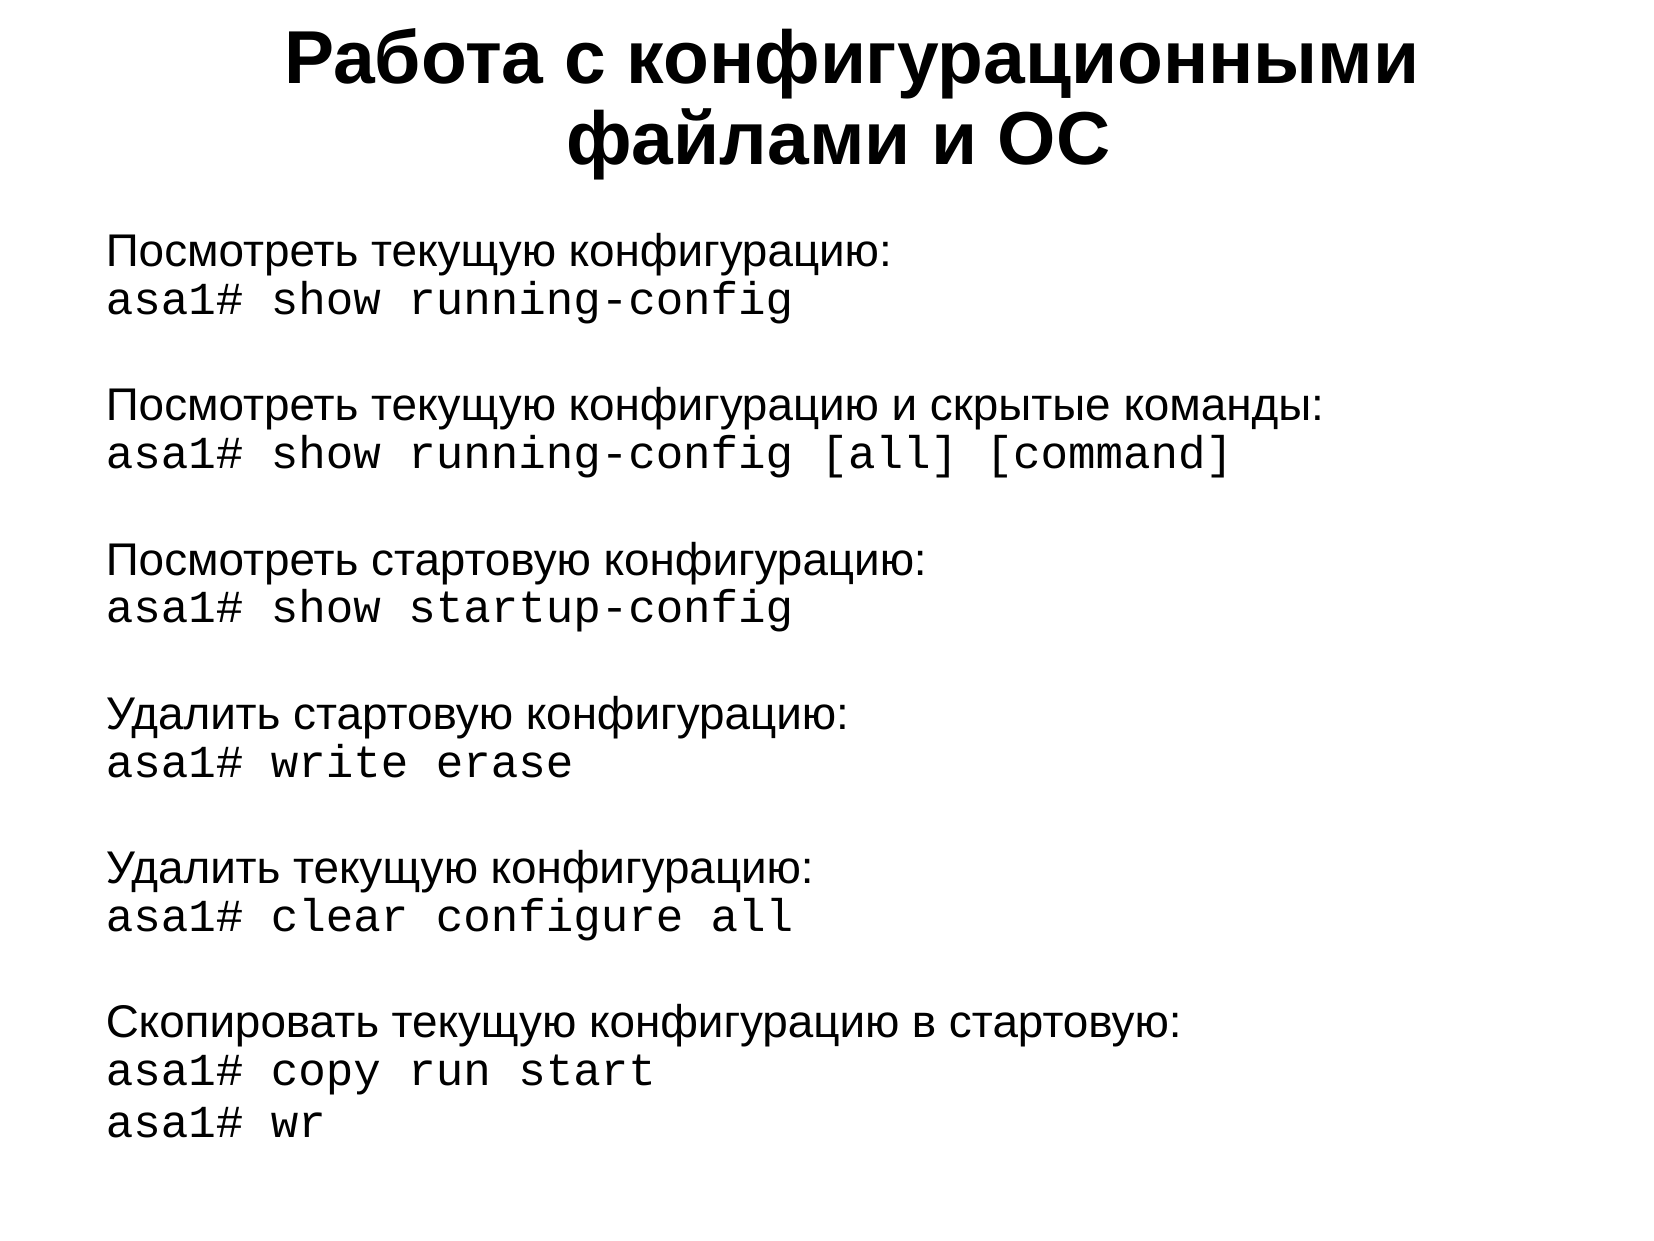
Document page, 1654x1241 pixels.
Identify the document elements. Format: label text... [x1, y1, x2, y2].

text_box Работа с конфигурационными файлами и ОС [64, 37, 1613, 188]
list Посмотреть текущую конфигурацию: asa1# show running-config Посмотреть текущую конфигурацию и скрытые команды: asa1# show running-config [all] [command] Посмотреть стартовую конфигурацию: asa1# show startup-config Удалить стартовую конфигурацию: asa1# write erase Удалить текущую конфигурацию: asa1# clear configure all Скопировать текущую конфигурацию в стартовую: asa1# copy run start asa1# wr [105, 225, 1548, 1163]
